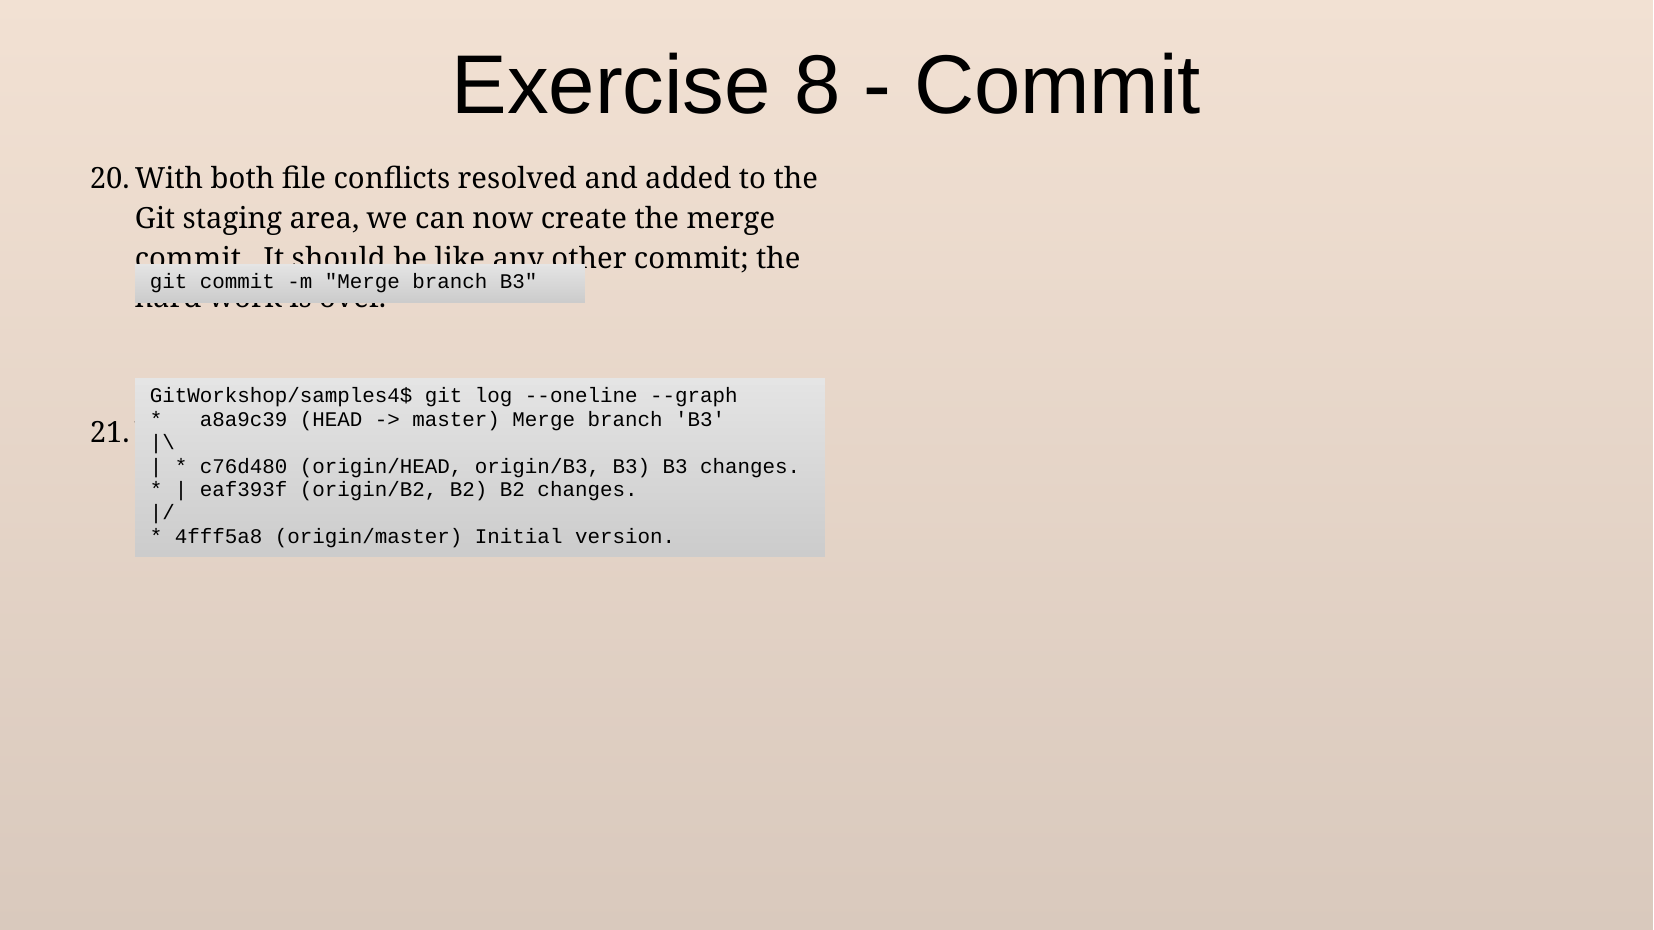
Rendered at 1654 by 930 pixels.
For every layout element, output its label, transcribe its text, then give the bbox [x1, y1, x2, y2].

title Exercise 8 - Commit [82, 19, 1571, 151]
text_box git commit -m "Merge branch B3" [135, 264, 586, 303]
text_box GitWorkshop/samples4$ git log --oneline --graph * a8a9c39 (HEAD -> master) Merge branch 'B3' |\ | * c76d480 (origin/HEAD, origin/B3, B3) B3 changes. * | eaf393f (origin/B2, B2) B2 changes. |/ * 4fff5a8 (origin/master) Initial version. [135, 377, 826, 558]
text_box With both file conflicts resolved and added to the Git staging area, we can now create the merge commit. It should be like any other commit; the hard work is over. Verify the branch activity using git log. [75, 150, 841, 378]
